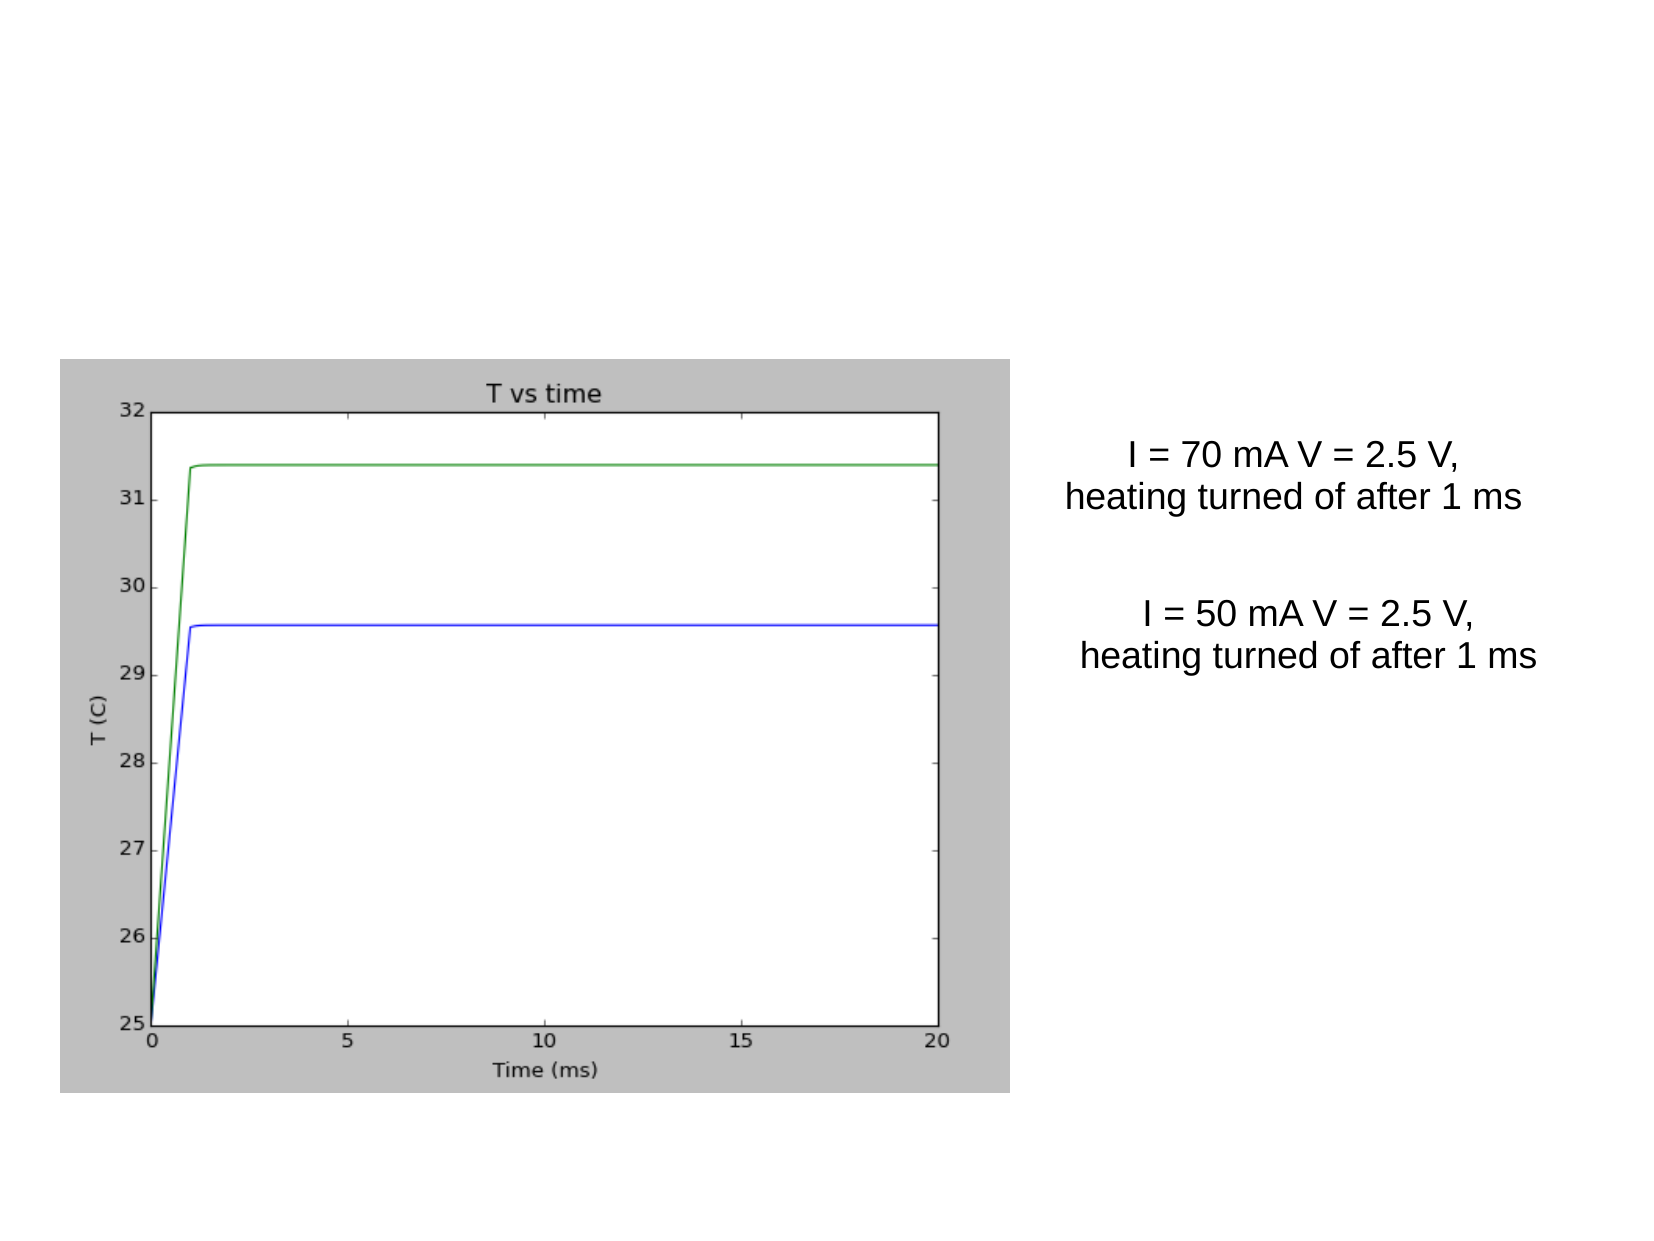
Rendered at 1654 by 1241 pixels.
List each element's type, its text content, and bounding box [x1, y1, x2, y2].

text_box I = 50 mA V = 2.5 V, heating turned of after 1 ms [1065, 585, 1553, 684]
text_box I = 70 mA V = 2.5 V, heating turned of after 1 ms [1050, 426, 1538, 526]
picture [60, 359, 1010, 1093]
